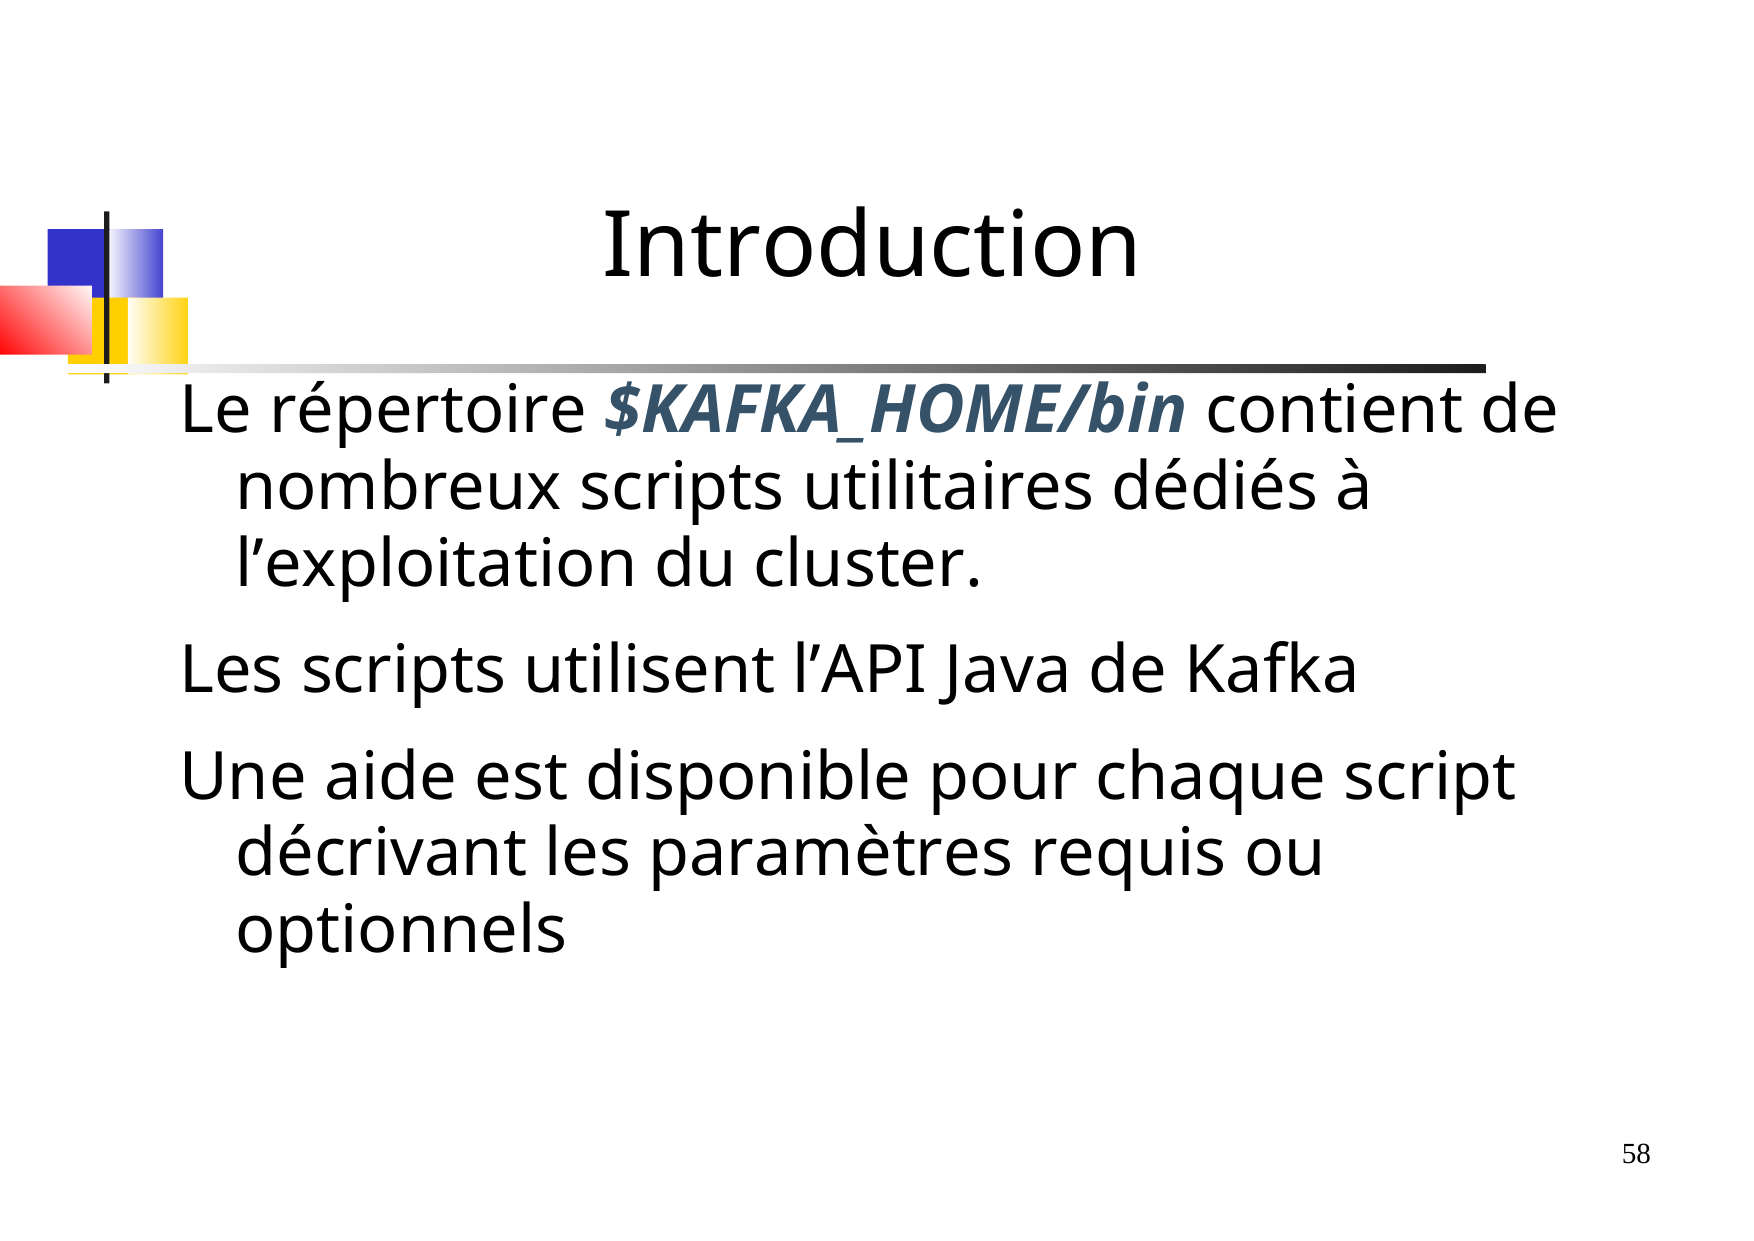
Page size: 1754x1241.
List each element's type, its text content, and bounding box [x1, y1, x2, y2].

list Le répertoire $KAFKA_HOME/bin contient de nombreux scripts utilitaires dédiés à l’exploitation du cluster. Les scripts utilisent l’API Java de Kafka Une aide est disponible pour chaque script décrivant les paramètres requis ou optionnels [179, 371, 1567, 1091]
title Introduction [179, 139, 1567, 351]
